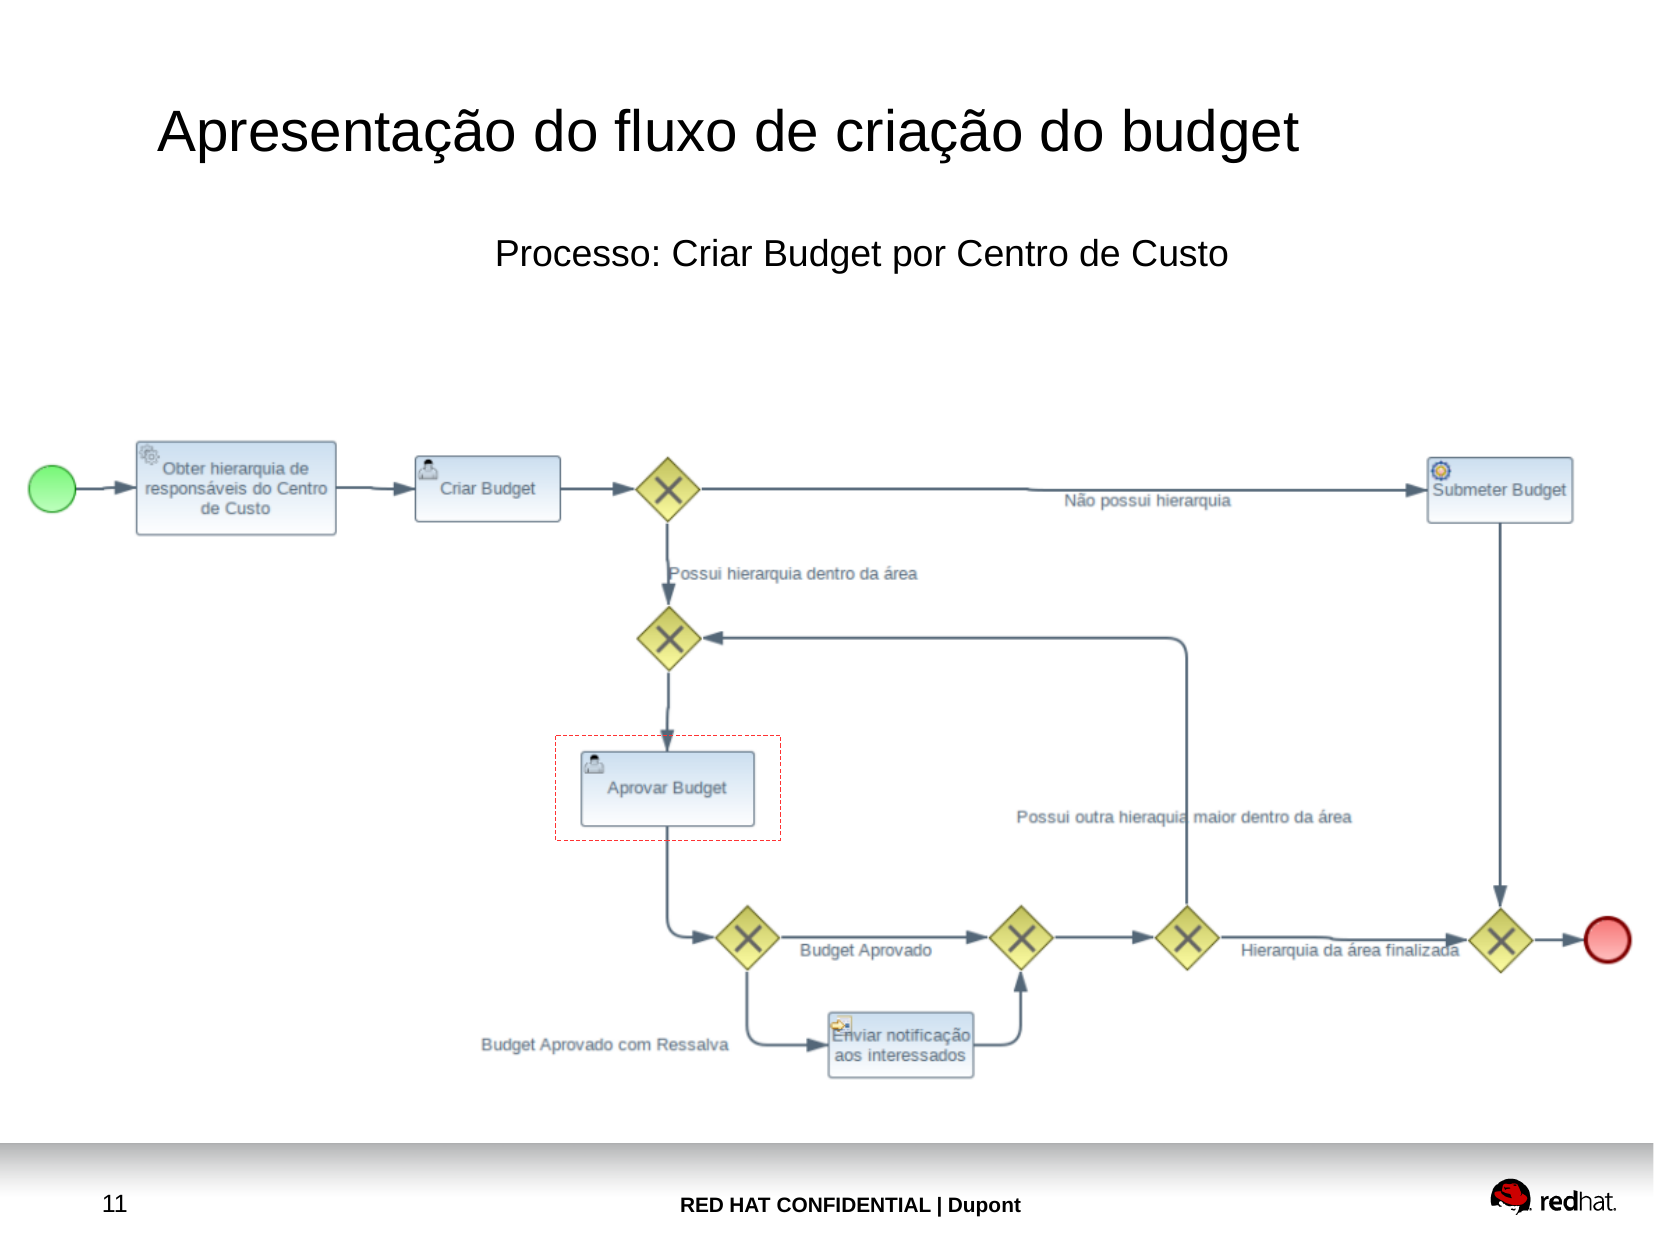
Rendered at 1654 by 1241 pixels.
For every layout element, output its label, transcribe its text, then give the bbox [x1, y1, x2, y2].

picture [0, 1143, 1654, 1241]
text_box Processo: Criar Budget por Centro de Custo [480, 225, 1255, 282]
picture [15, 404, 1654, 1099]
text_box Apresentação do fluxo de criação do budget [82, 37, 1571, 226]
